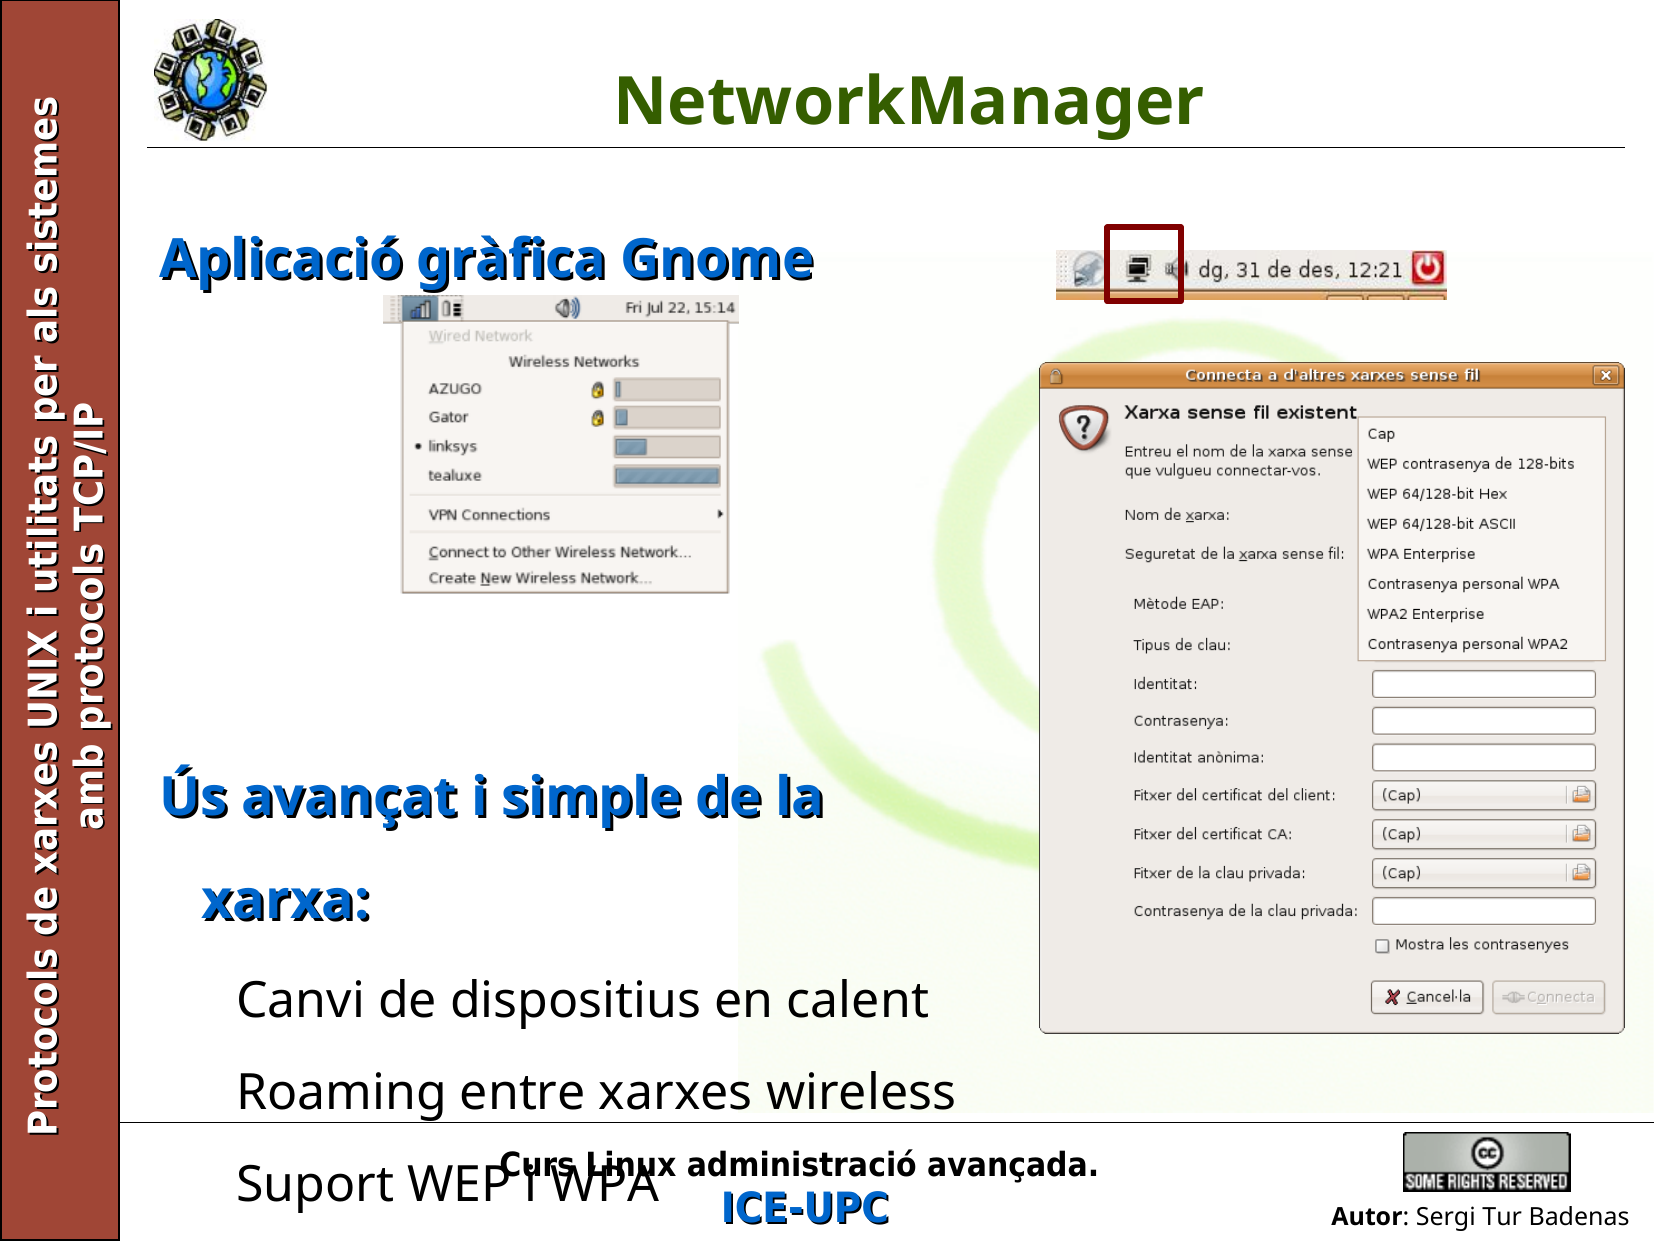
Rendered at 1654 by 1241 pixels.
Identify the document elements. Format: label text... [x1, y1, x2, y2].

title NetworkManager [165, 49, 1654, 148]
picture [738, 1097, 745, 1106]
picture [1110, 250, 1178, 298]
picture [1039, 362, 1625, 1034]
picture [1184, 250, 1447, 300]
picture [383, 295, 739, 625]
picture [1056, 250, 1104, 300]
list Aplicació gràfica Gnome Ús avançat i simple de la xarxa: Canvi de dispositius en calent Roaming entre xarxes wireless Suport WEP i WPA [141, 219, 1630, 1055]
picture [738, 252, 1654, 1113]
picture [154, 19, 268, 142]
picture [1403, 1132, 1571, 1192]
